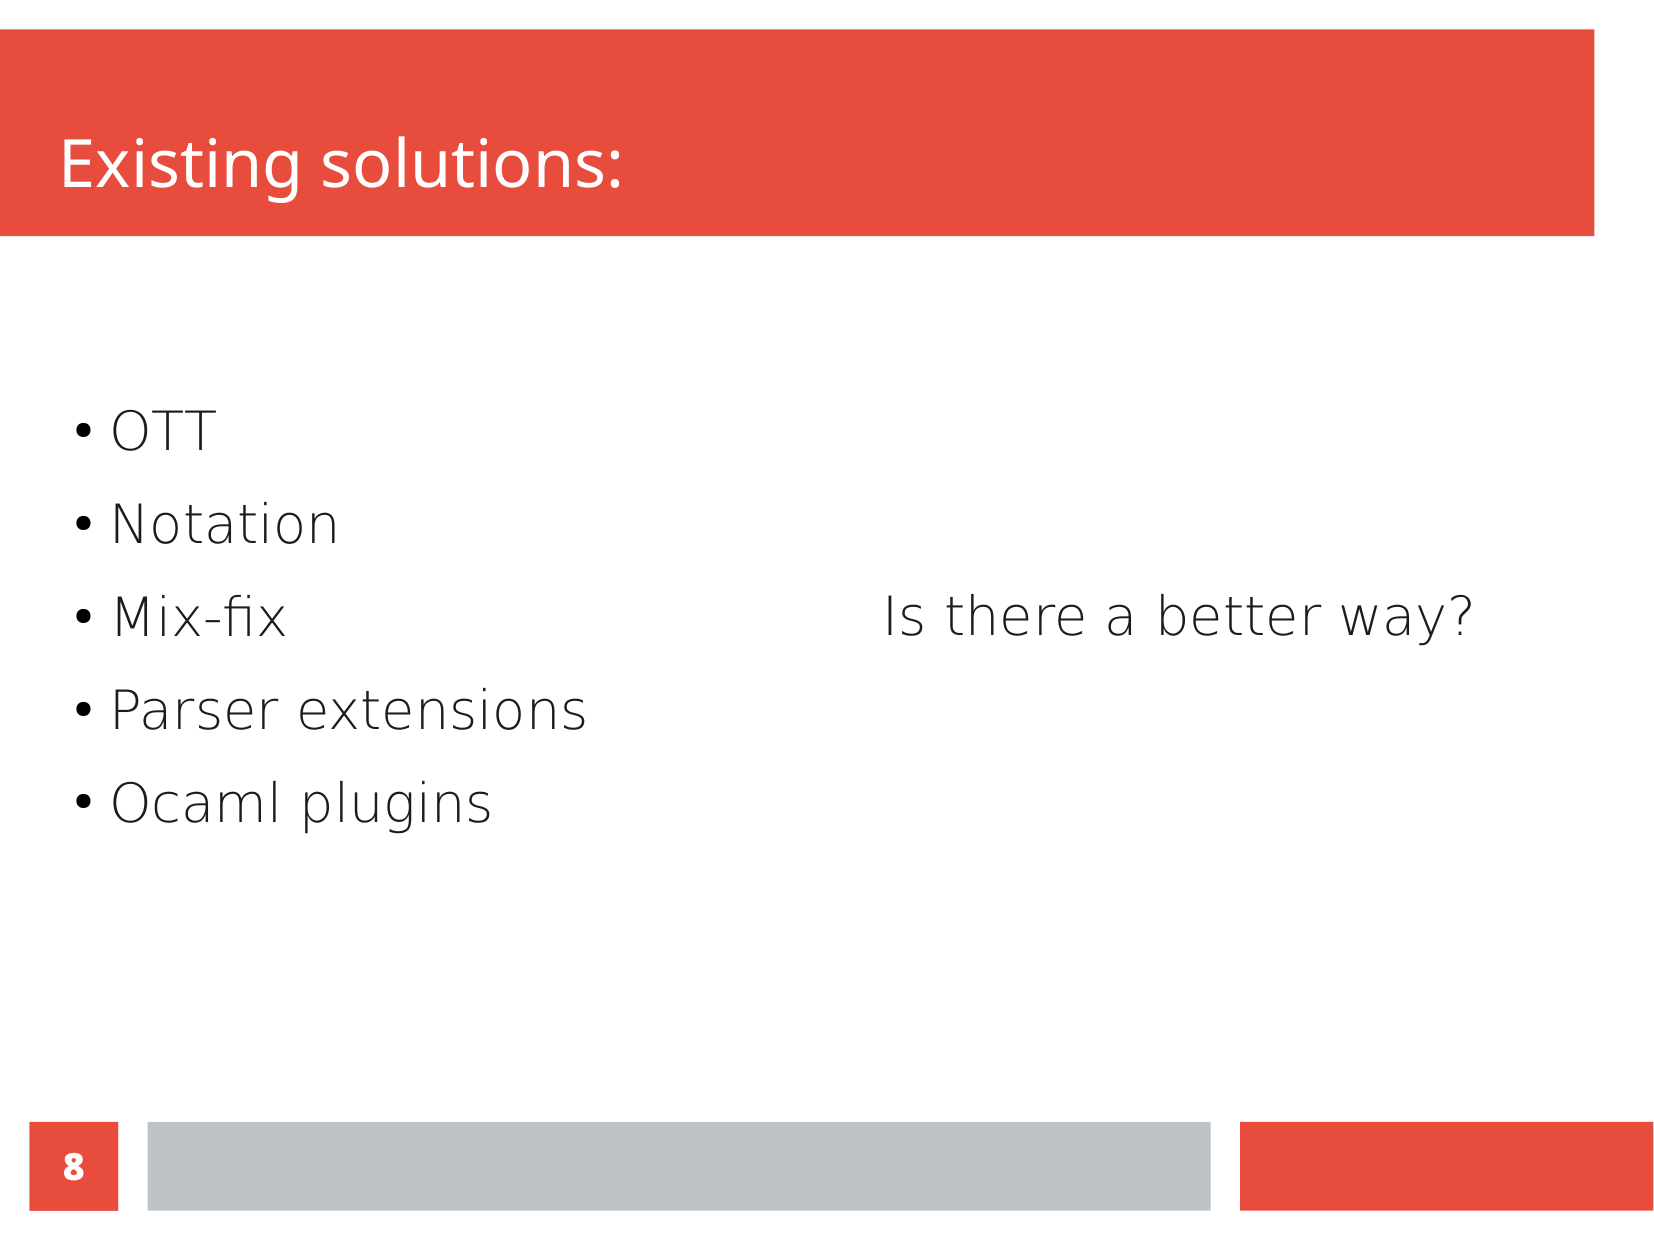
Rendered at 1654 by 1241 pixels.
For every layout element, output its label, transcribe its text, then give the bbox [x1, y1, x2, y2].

list OTT Notation Mix-fix Parser extensions Ocaml plugins [59, 324, 794, 1093]
list Is there a better way? [830, 324, 1566, 1093]
title Existing solutions: [59, 59, 1595, 207]
